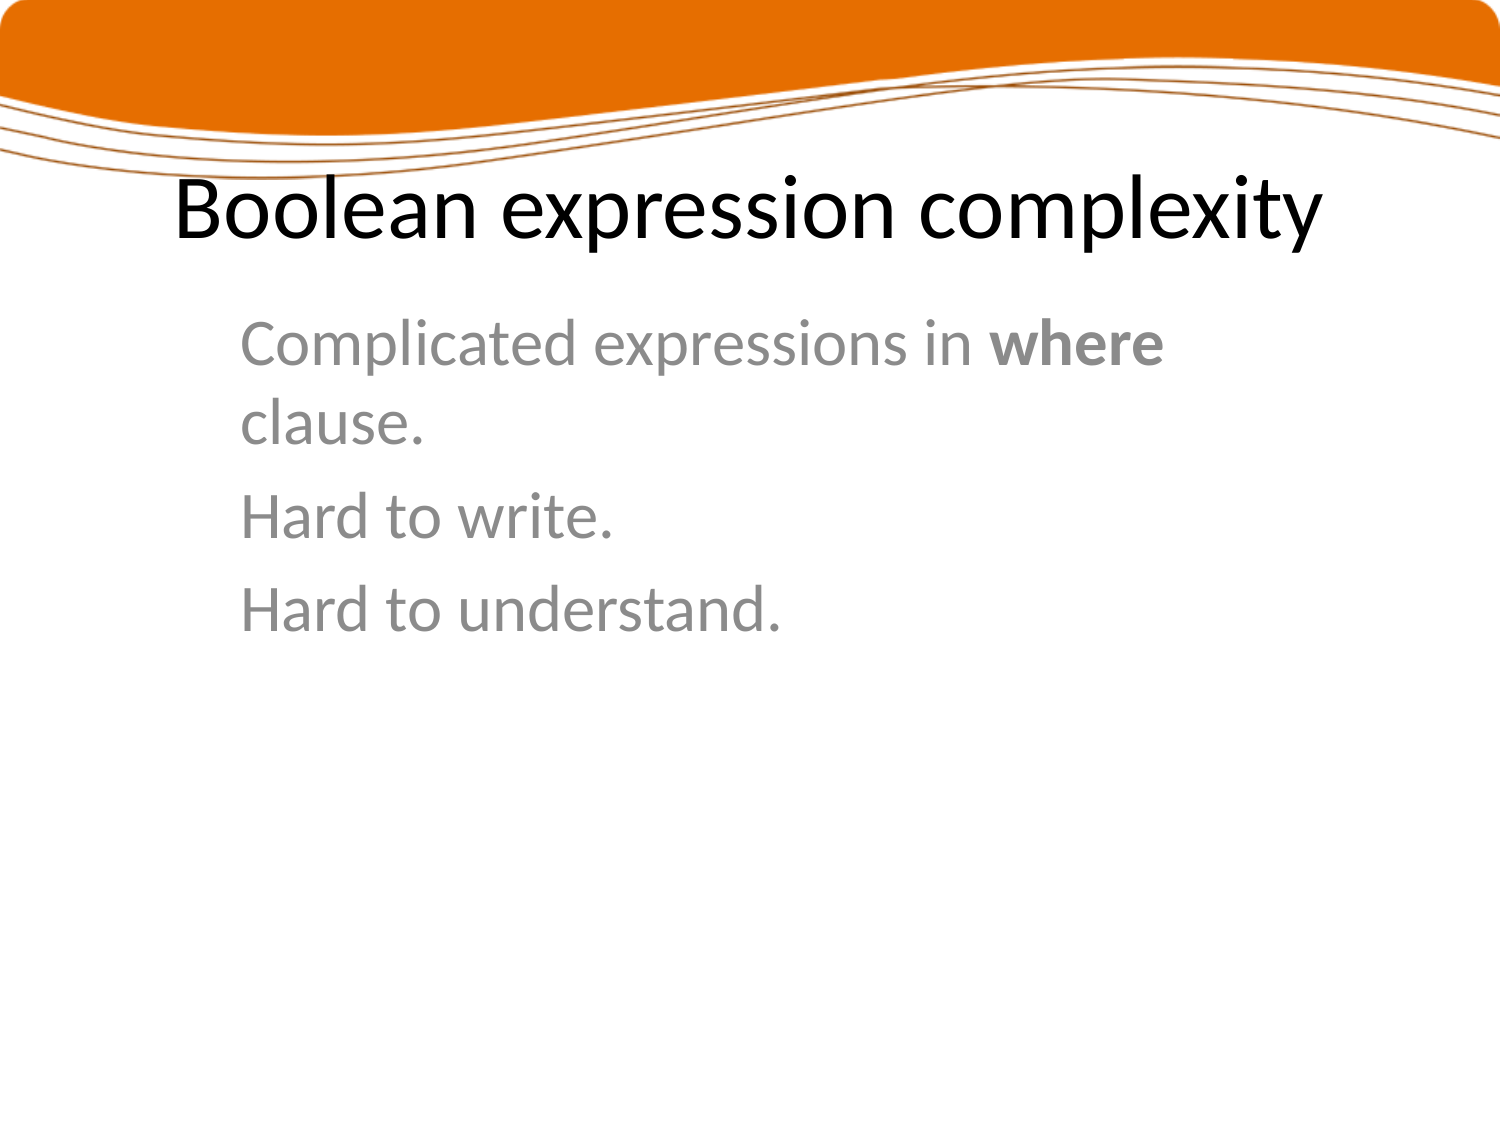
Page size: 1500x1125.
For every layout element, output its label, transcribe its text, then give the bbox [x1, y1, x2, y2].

title Boolean expression complexity [75, 125, 1425, 279]
subtitle Complicated expressions in where clause. Hard to write. Hard to understand. [225, 290, 1275, 988]
picture [0, 0, 1500, 180]
